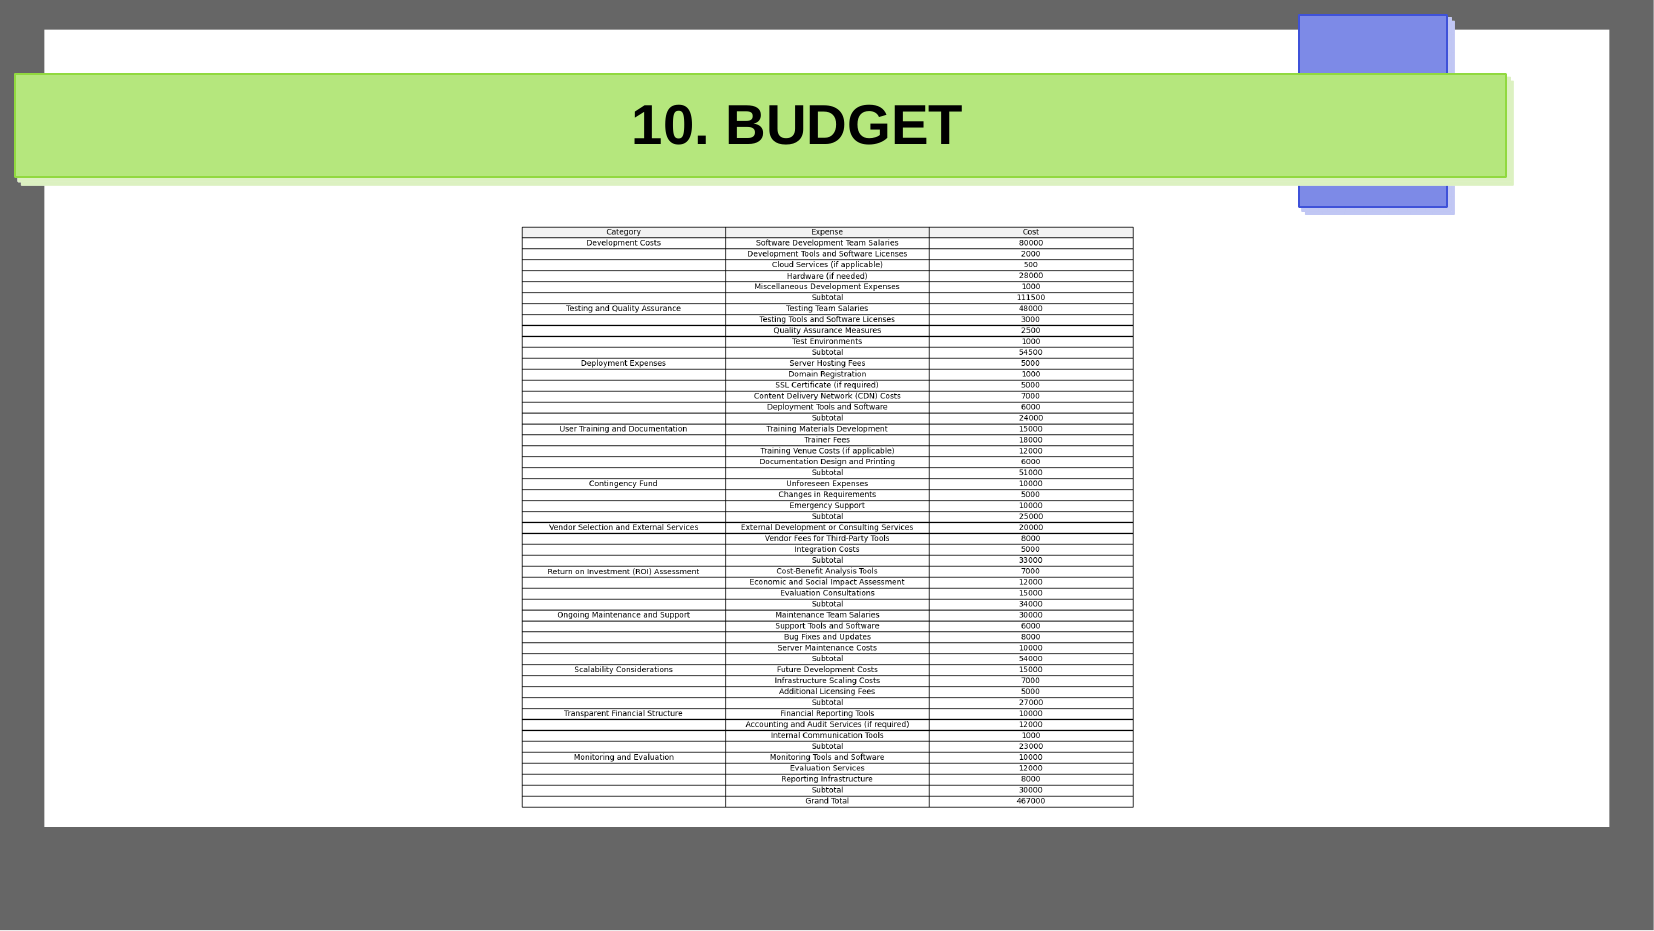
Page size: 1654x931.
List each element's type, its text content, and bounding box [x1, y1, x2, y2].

title 10. BUDGET [88, 73, 1506, 178]
picture [516, 221, 1138, 813]
